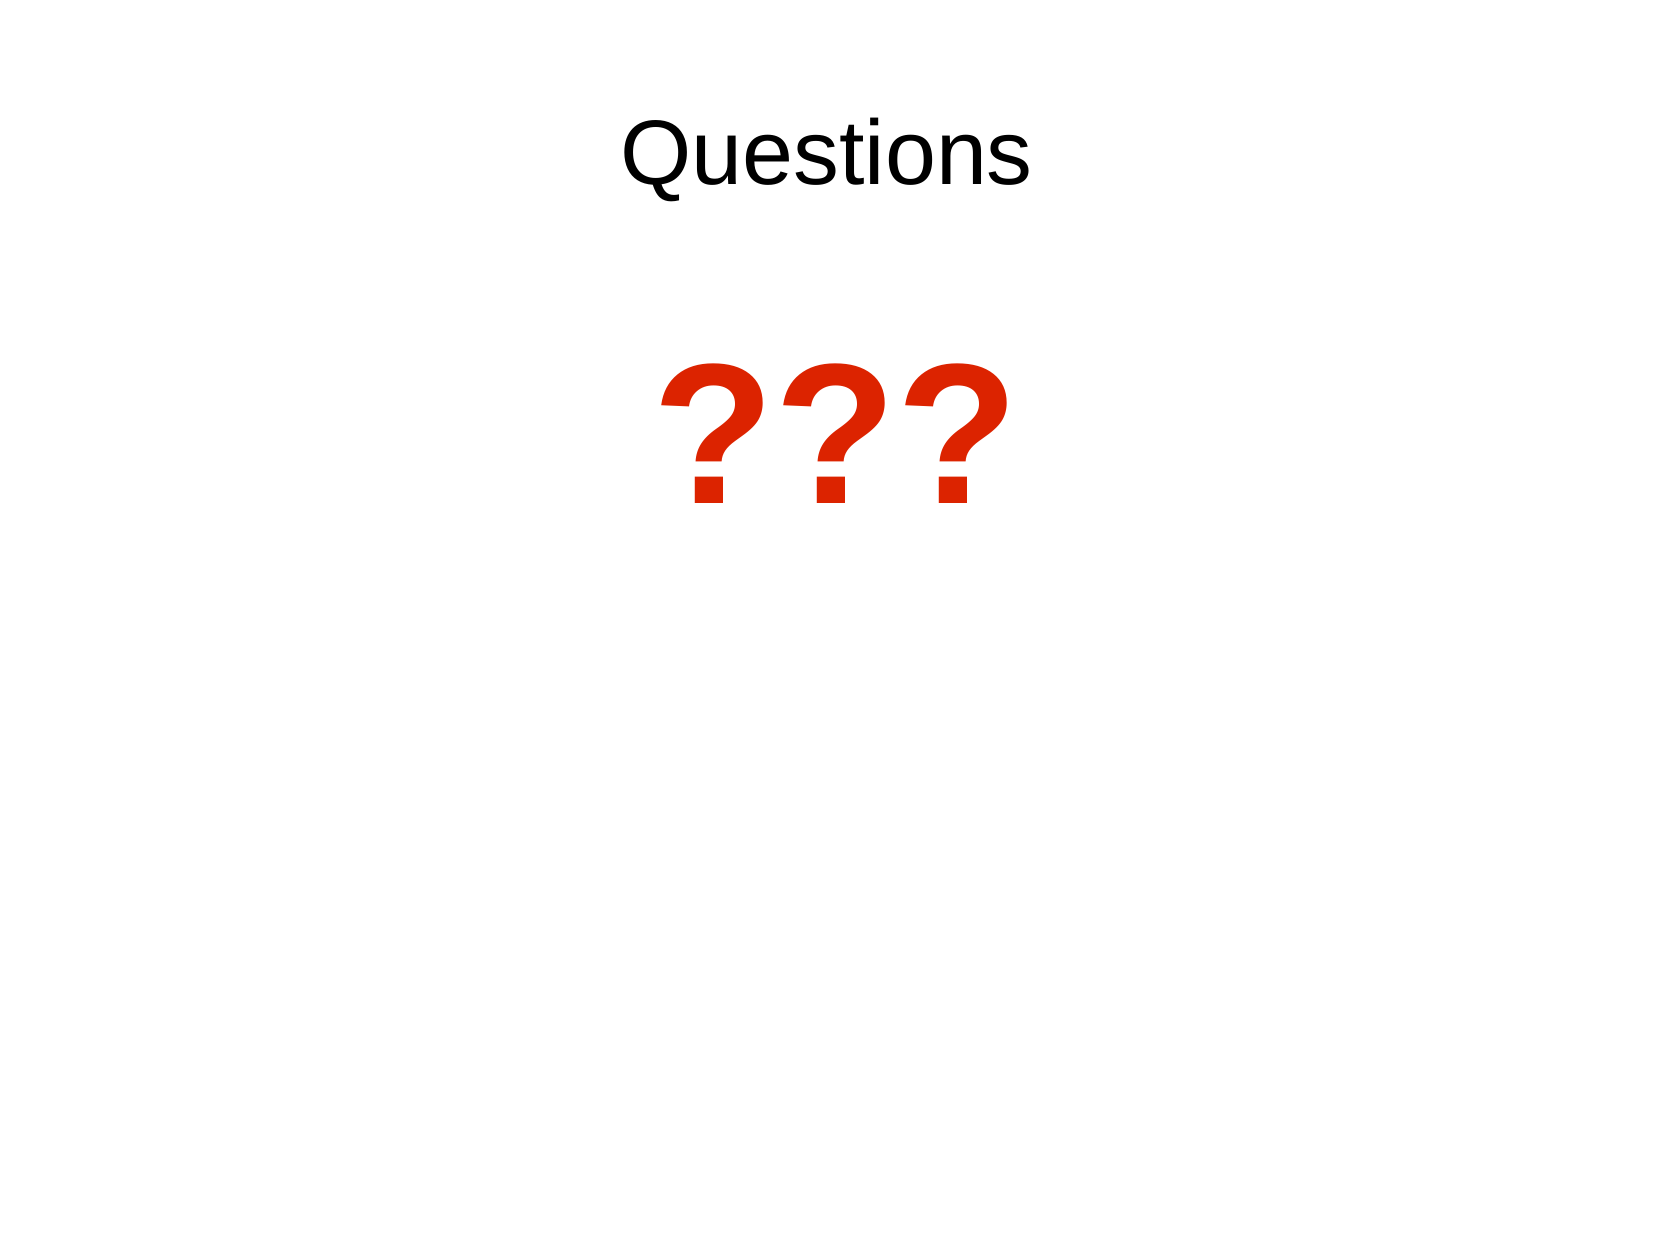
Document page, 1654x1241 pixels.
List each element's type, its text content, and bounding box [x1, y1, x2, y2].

text_box ??? [638, 315, 1599, 554]
title Questions [82, 49, 1571, 257]
